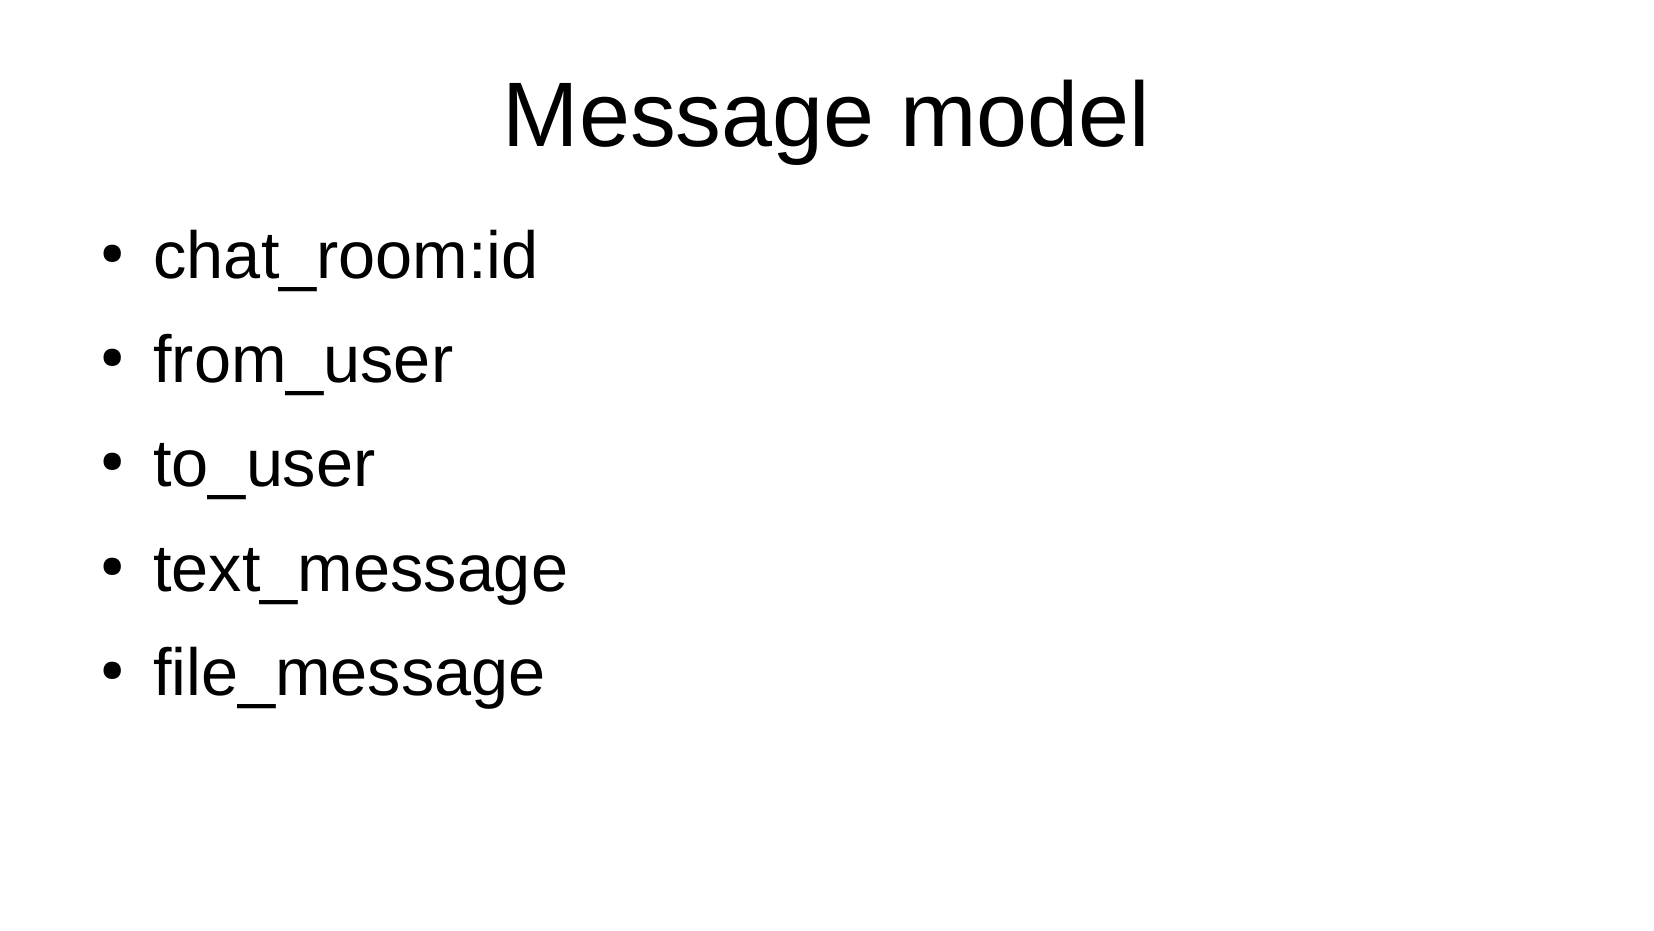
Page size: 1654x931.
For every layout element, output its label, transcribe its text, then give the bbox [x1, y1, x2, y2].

list chat_room:id from_user to_user text_message file_message [82, 217, 1571, 758]
title Message model [82, 37, 1571, 193]
